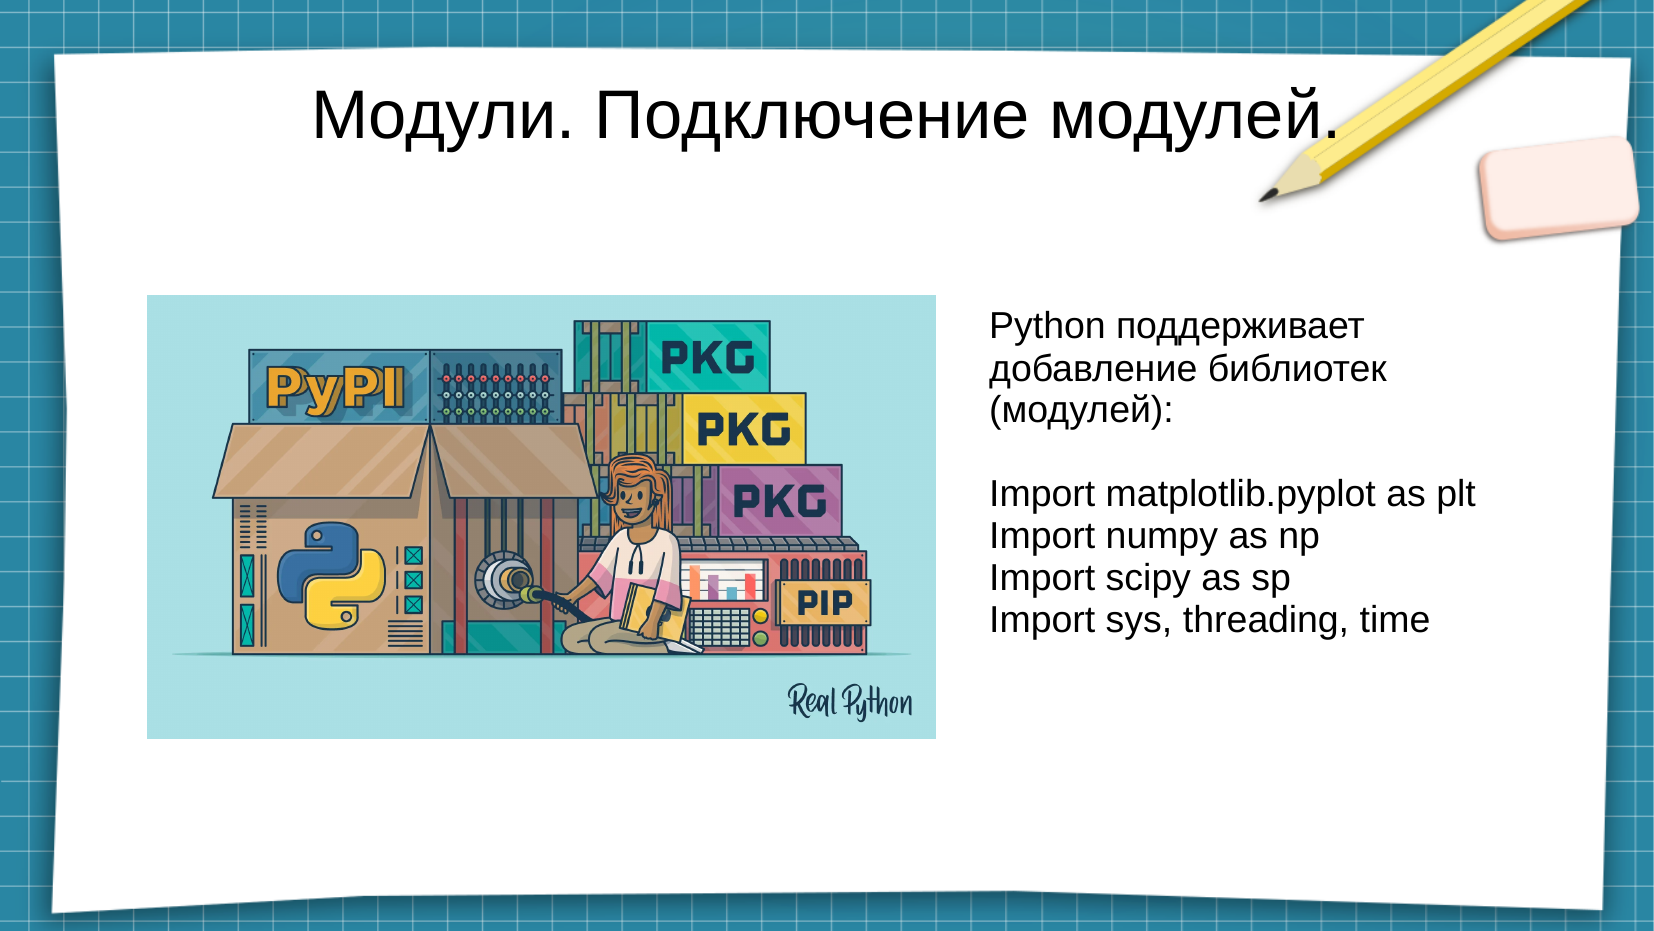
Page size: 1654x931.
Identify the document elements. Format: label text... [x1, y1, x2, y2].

text_box Python поддерживает добавление библиотек (модулей): Import matplotlib.pyplot as plt Import numpy as np Import scipy as sp Import sys, threading, time [974, 297, 1565, 473]
picture [0, 0, 1654, 931]
title Модули. Подключение модулей. [82, 37, 1571, 193]
